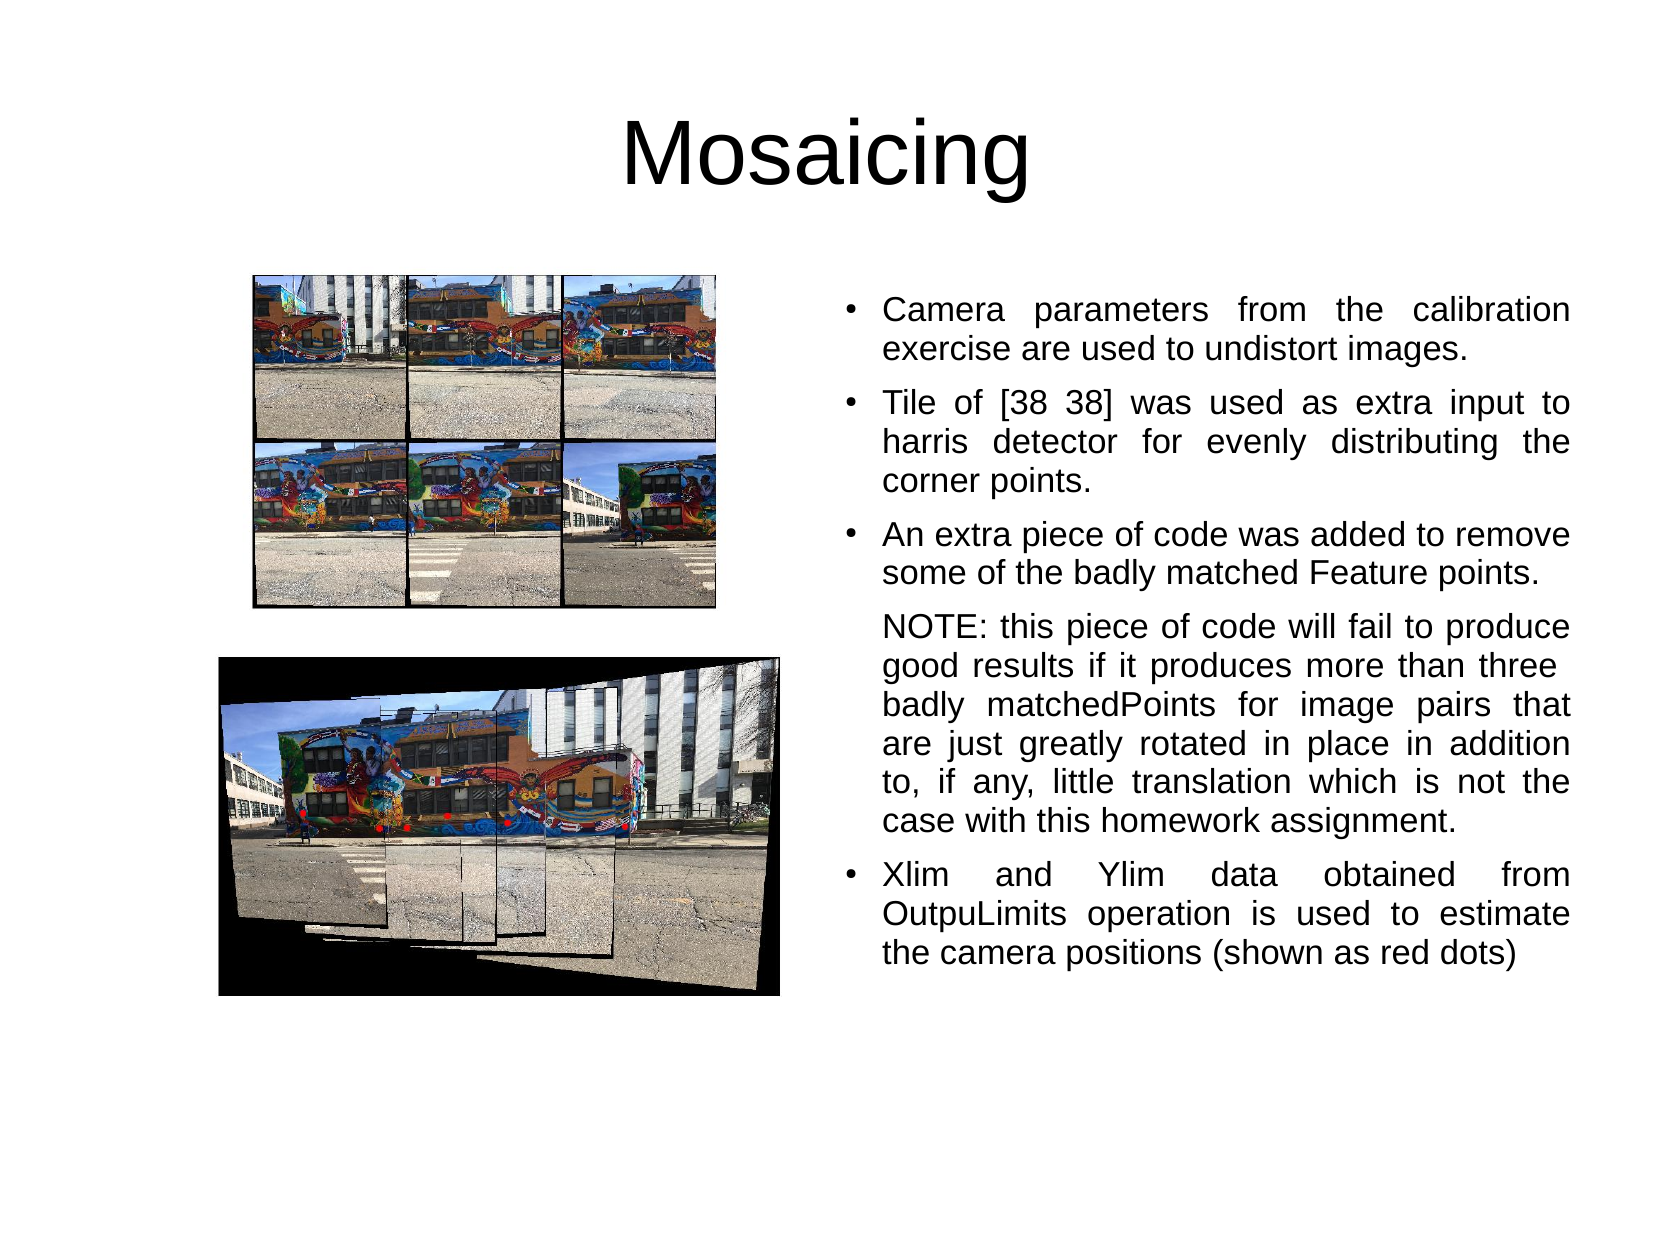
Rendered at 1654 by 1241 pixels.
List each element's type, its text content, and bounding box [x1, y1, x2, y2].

list Camera parameters from the calibration exercise are used to undistort images. Tile of [38 38] was used as extra input to harris detector for evenly distributing the corner points. An extra piece of code was added to remove some of the badly matched Feature points. NOTE: this piece of code will fail to produce good results if it produces more than three badly matchedPoints for image pairs that are just greatly rotated in place in addition to, if any, little translation which is not the case with this homework assignment. Xlim and Ylim data obtained from OutpuLimits operation is used to estimate the camera positions (shown as red dots) [845, 290, 1572, 1010]
picture [153, 256, 846, 1040]
title Mosaicing [82, 49, 1571, 257]
